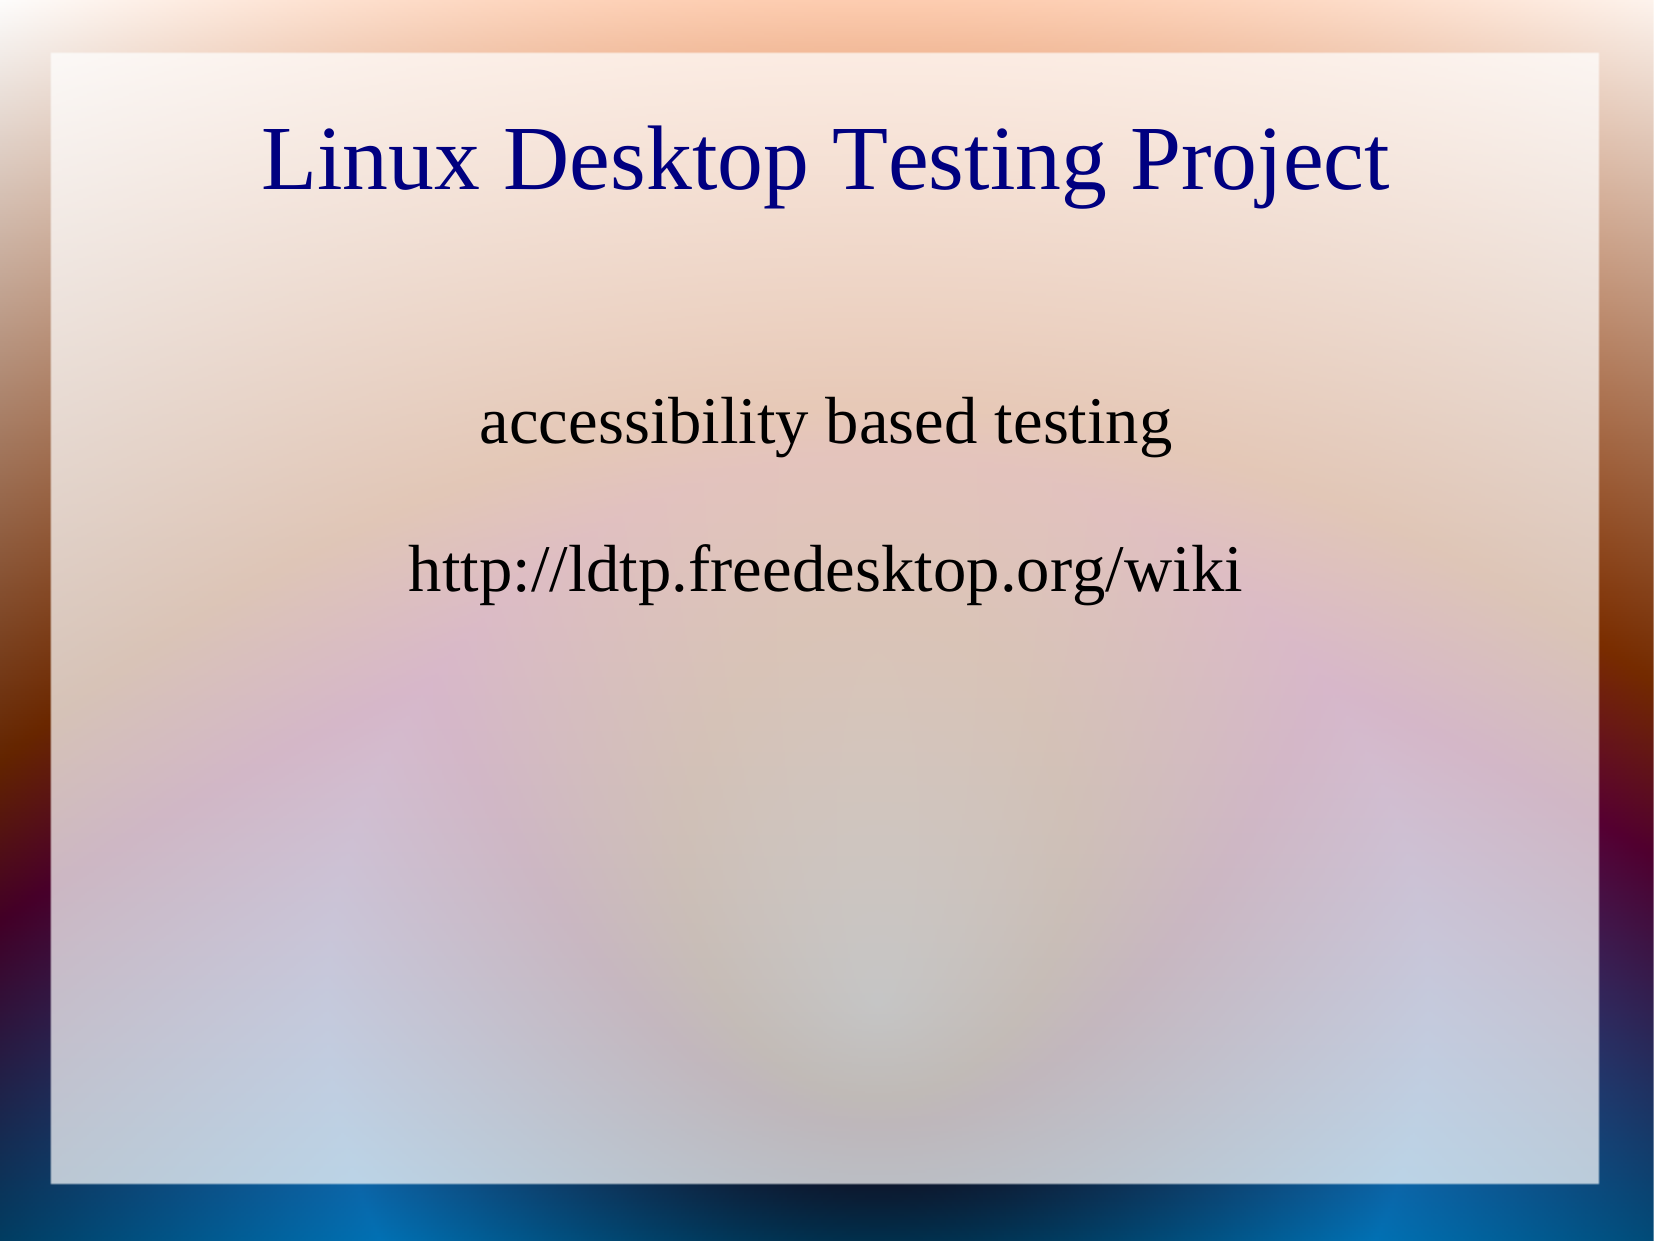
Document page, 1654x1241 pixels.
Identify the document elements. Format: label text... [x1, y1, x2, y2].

subtitle accessibility based testing http://ldtp.freedesktop.org/wiki [82, 55, 1571, 1010]
picture [0, 0, 1654, 1241]
